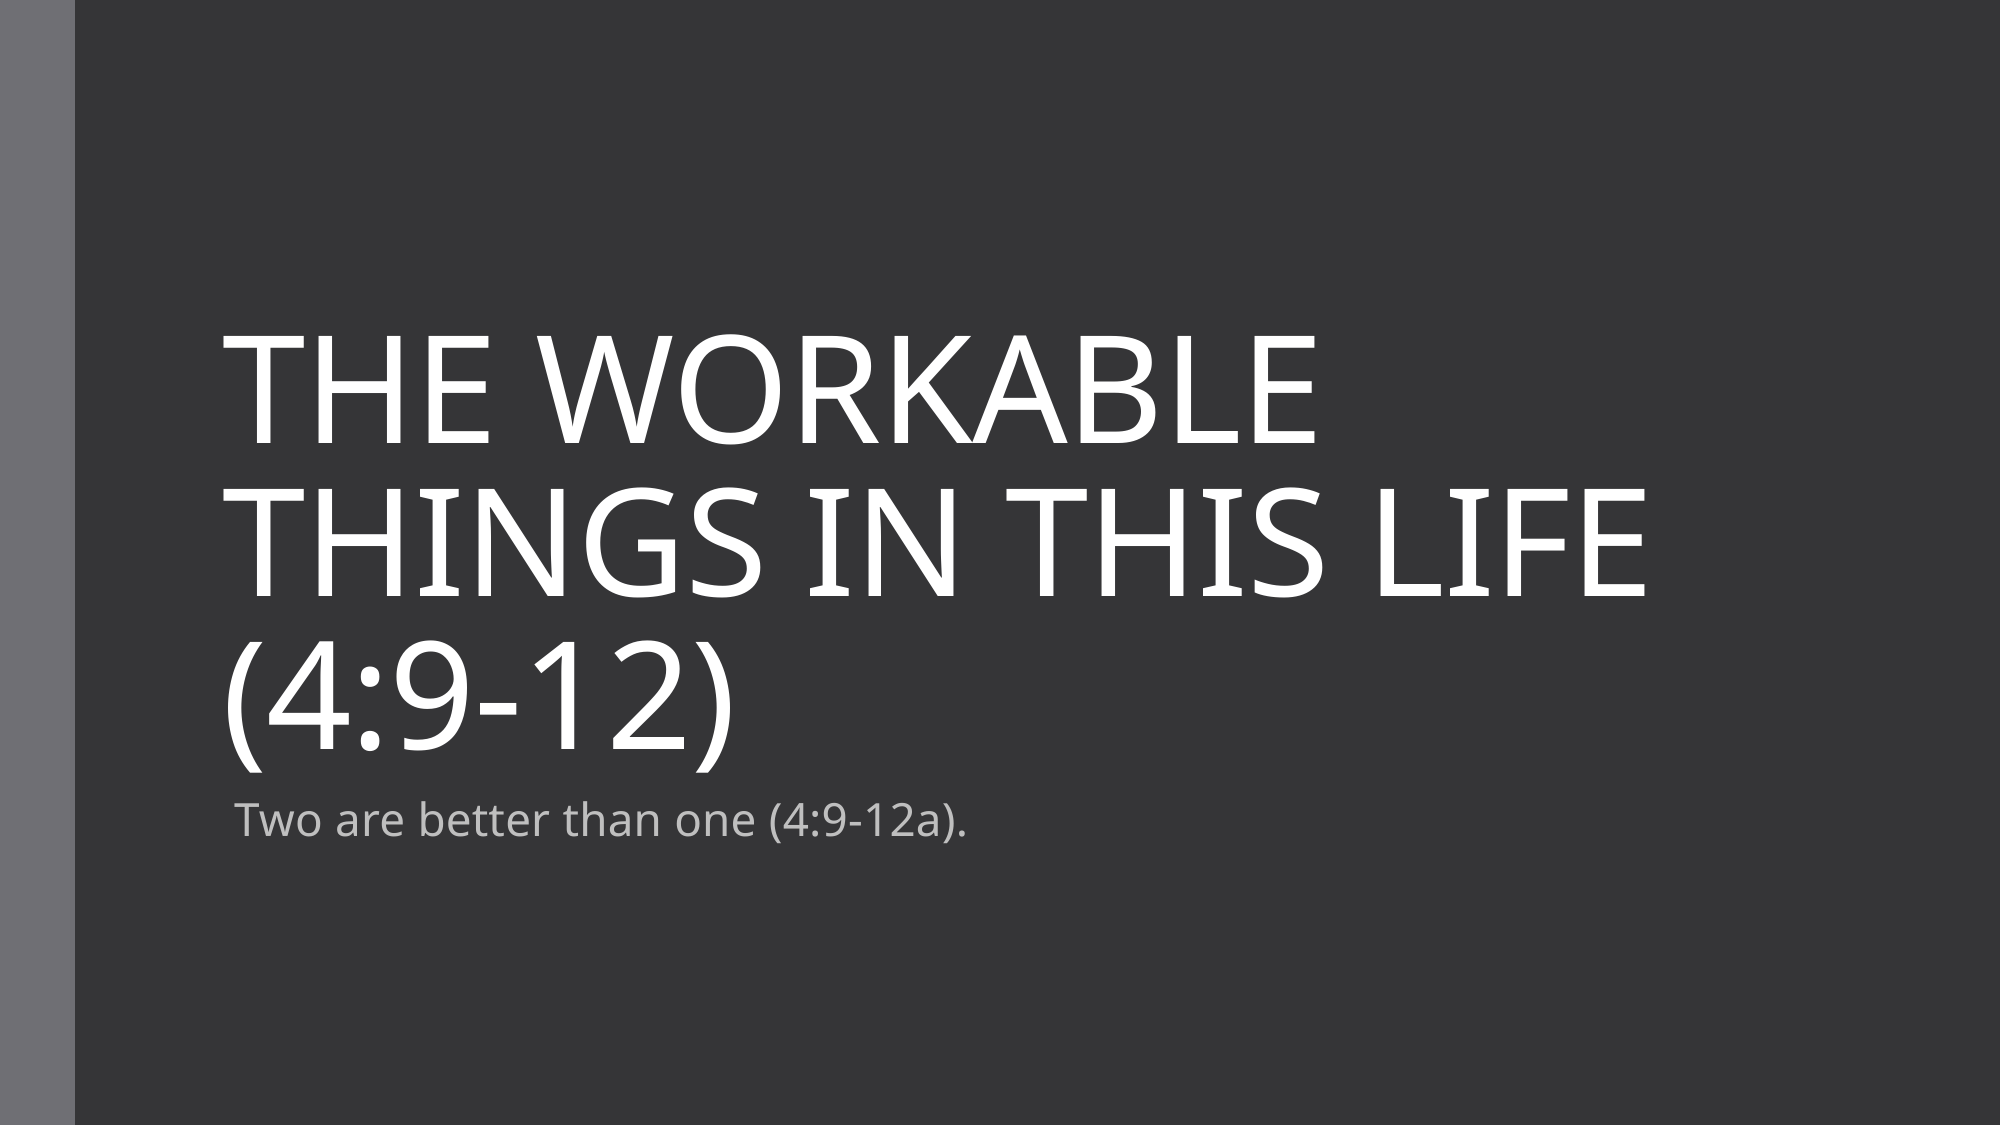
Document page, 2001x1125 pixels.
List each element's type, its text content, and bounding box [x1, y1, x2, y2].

subtitle Two are better than one (4:9-12a). [206, 787, 1752, 1066]
title THE WORKABLE THINGS IN THIS LIFE (4:9-12) [206, 124, 1752, 787]
